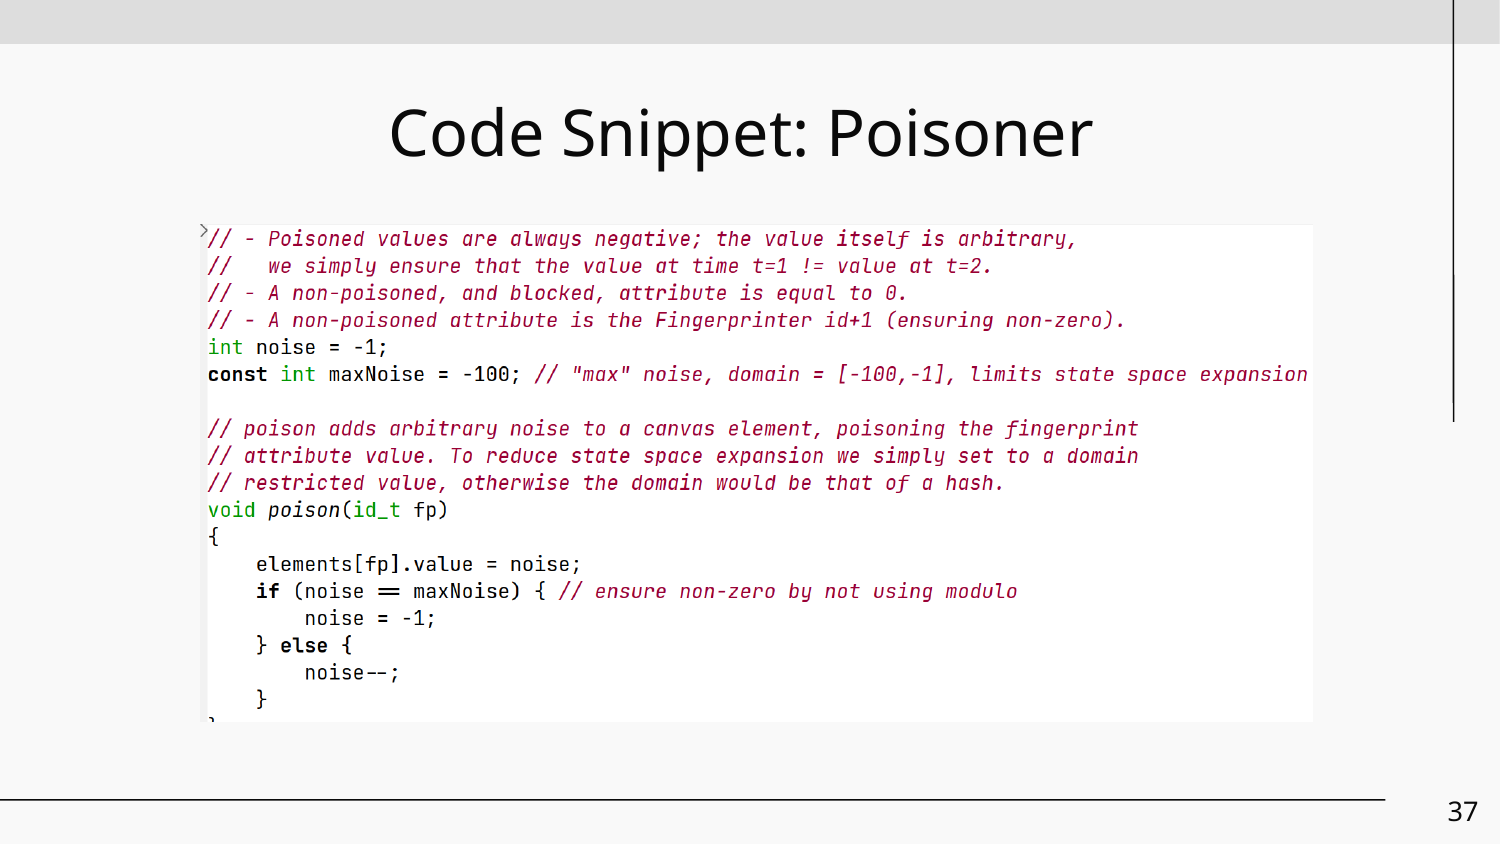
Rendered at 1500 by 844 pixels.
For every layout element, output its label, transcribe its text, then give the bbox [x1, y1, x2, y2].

slide_number <number> [1403, 779, 1494, 844]
picture [200, 224, 1313, 722]
title Code Snippet: Poisoner [116, 77, 1383, 168]
